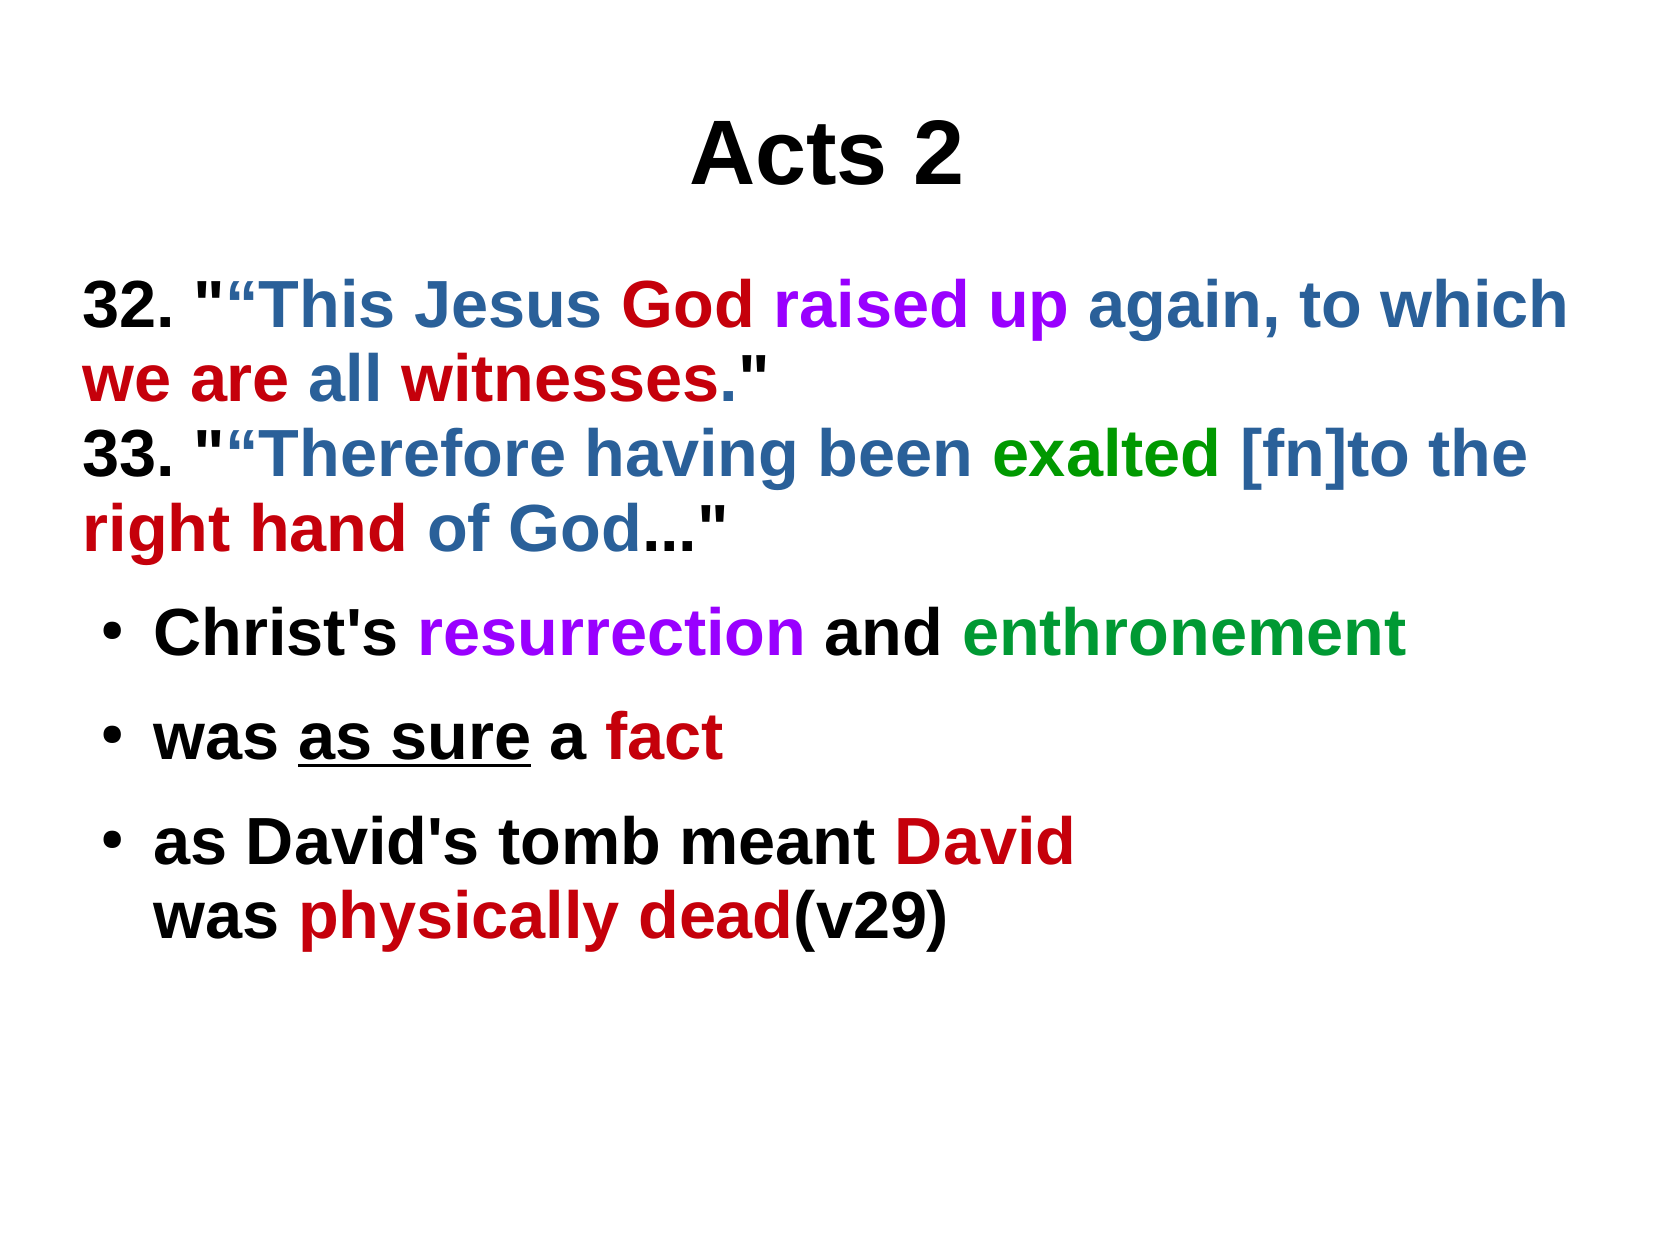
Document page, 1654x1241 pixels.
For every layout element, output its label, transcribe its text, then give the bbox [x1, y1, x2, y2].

list 32. "“This Jesus God raised up again, to which we are all witnesses." 33. "“Therefore having been exalted [fn]to the right hand of God..." Christ's resurrection and enthronement was as sure a fact as David's tomb meant David was physically dead(v29) [82, 266, 1571, 1223]
title Acts 2 [82, 49, 1571, 257]
